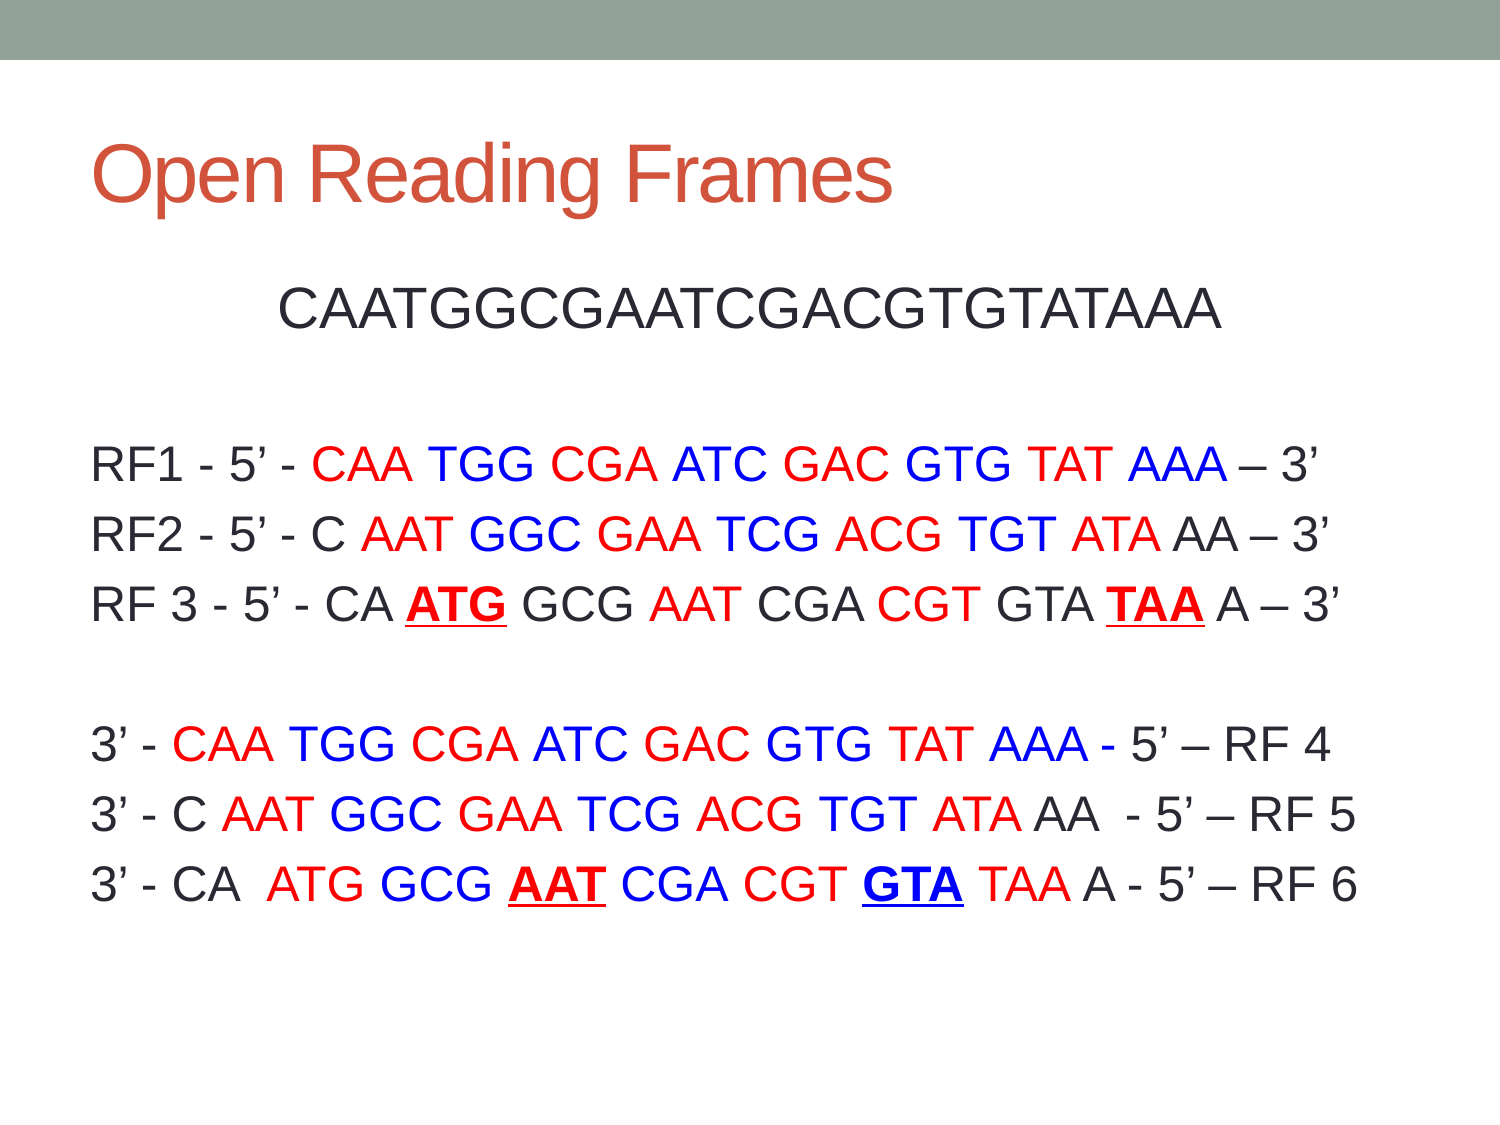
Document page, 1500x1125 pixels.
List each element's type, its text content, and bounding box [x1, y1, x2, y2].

title Open Reading Frames [75, 87, 1425, 250]
list CAATGGCGAATCGACGTGTATAAA RF1 - 5’ - CAA TGG CGA ATC GAC GTG TAT AAA – 3’ RF2 - 5’ - C AAT GGC GAA TCG ACG TGT ATA AA – 3’ RF 3 - 5’ - CA ATG GCG AAT CGA CGT GTA TAA A – 3’ 3’ - CAA TGG CGA ATC GAC GTG TAT AAA - 5’ – RF 4 3’ - C AAT GGC GAA TCG ACG TGT ATA AA - 5’ – RF 5 3’ - CA ATG GCG AAT CGA CGT GTA TAA A - 5’ – RF 6 [75, 262, 1425, 1063]
